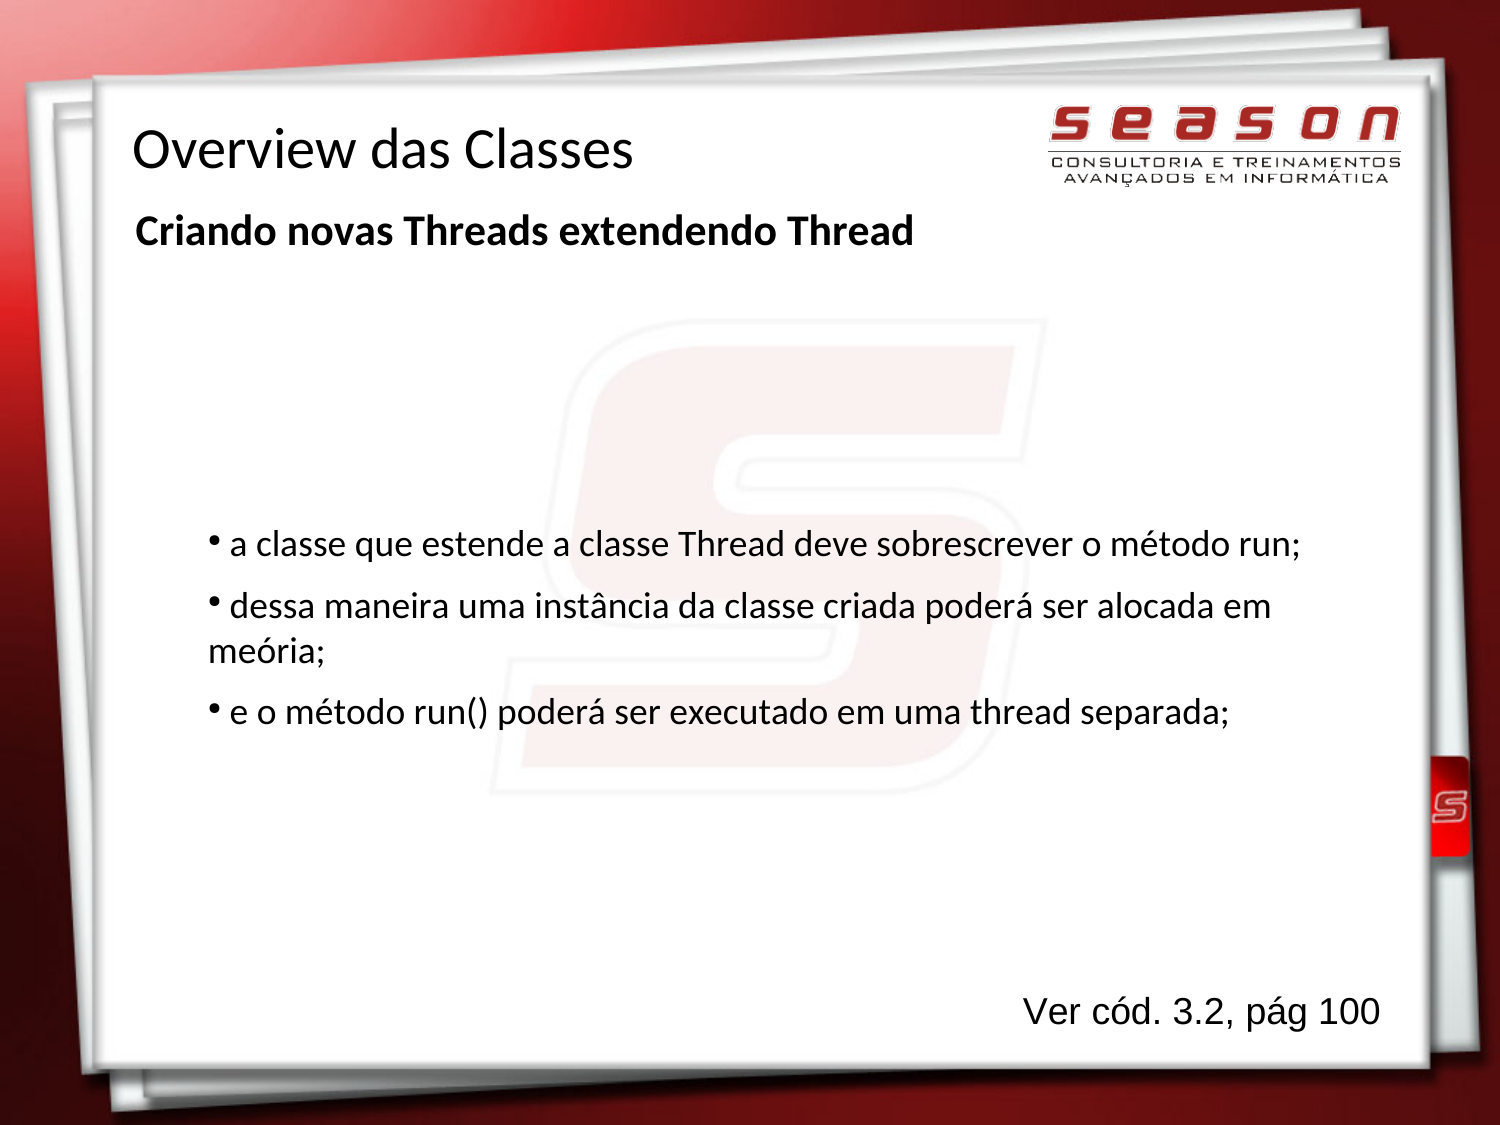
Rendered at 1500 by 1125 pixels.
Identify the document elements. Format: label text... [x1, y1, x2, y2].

text_box Ver cód. 3.2, pág 100 [708, 979, 1396, 1040]
picture [0, 0, 1500, 1125]
text_box a classe que estende a classe Thread deve sobrescrever o método run; dessa maneira uma instância da classe criada poderá ser alocada em meória; e o método run() poderá ser executado em uma thread separada; [207, 357, 1328, 894]
title Overview das Classes [118, 33, 1394, 257]
text_box Criando novas Threads extendendo Thread [119, 201, 1240, 255]
